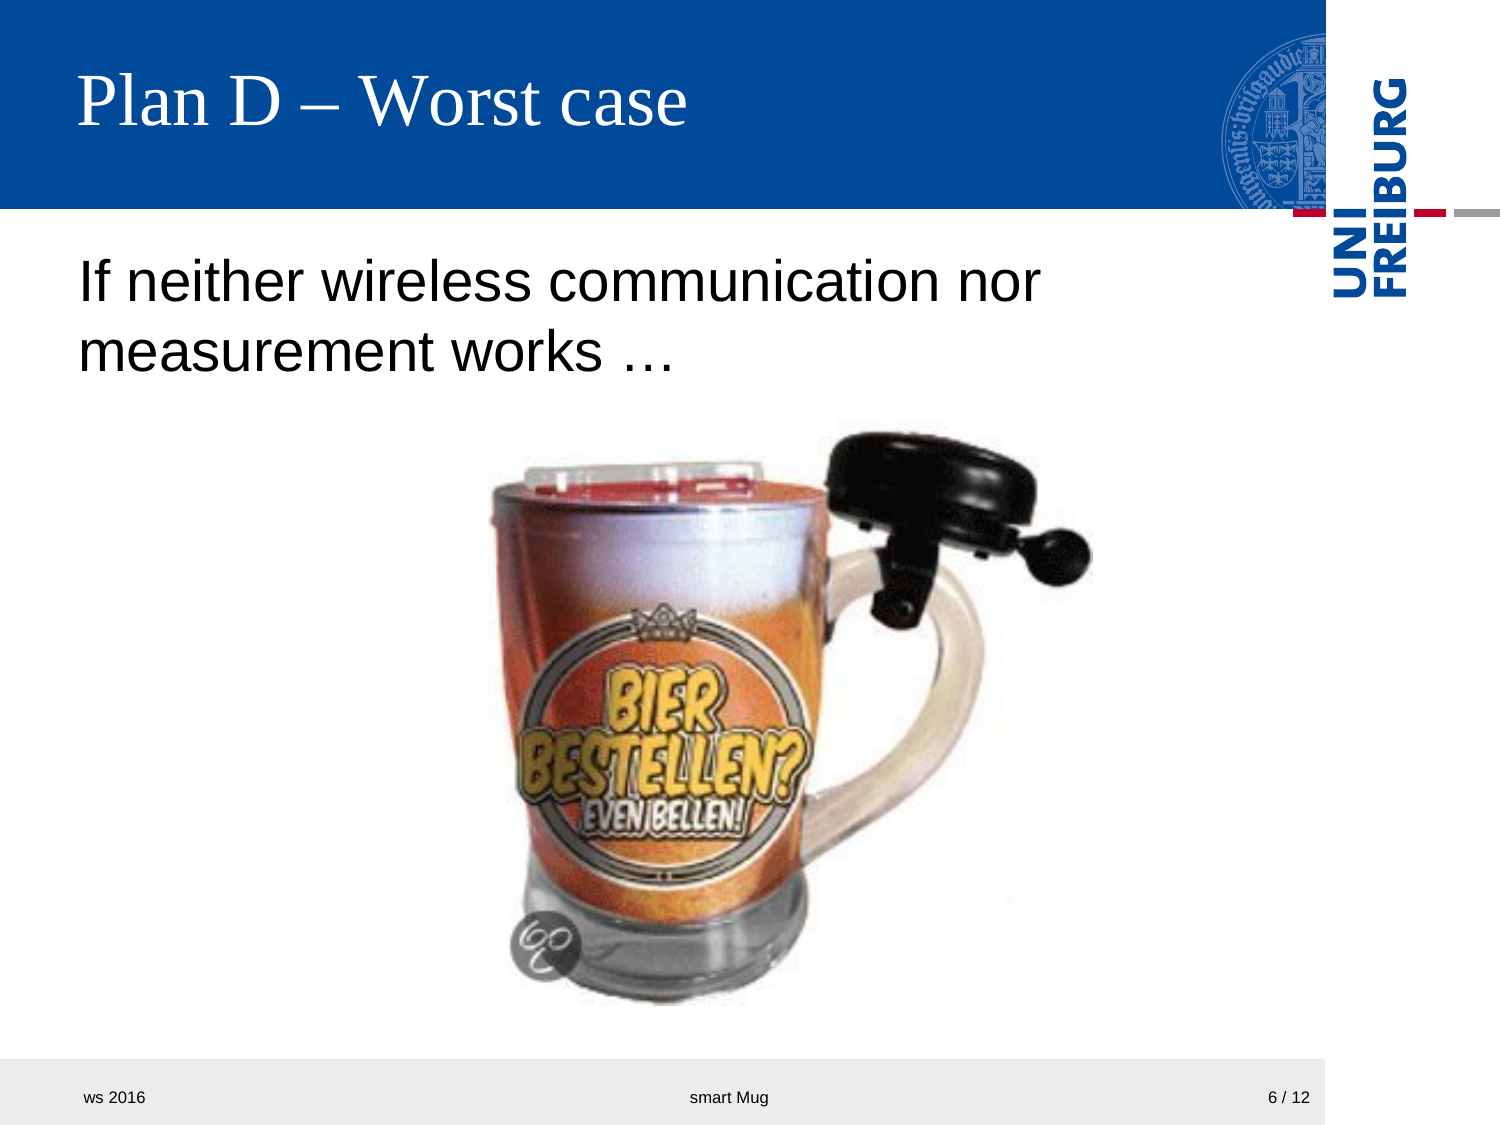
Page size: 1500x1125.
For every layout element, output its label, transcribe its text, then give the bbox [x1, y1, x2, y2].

subtitle If neither wireless communication nor measurement works … [78, 243, 1324, 1023]
title Plan D – Worst case [76, 50, 1235, 169]
picture [488, 419, 1093, 1006]
